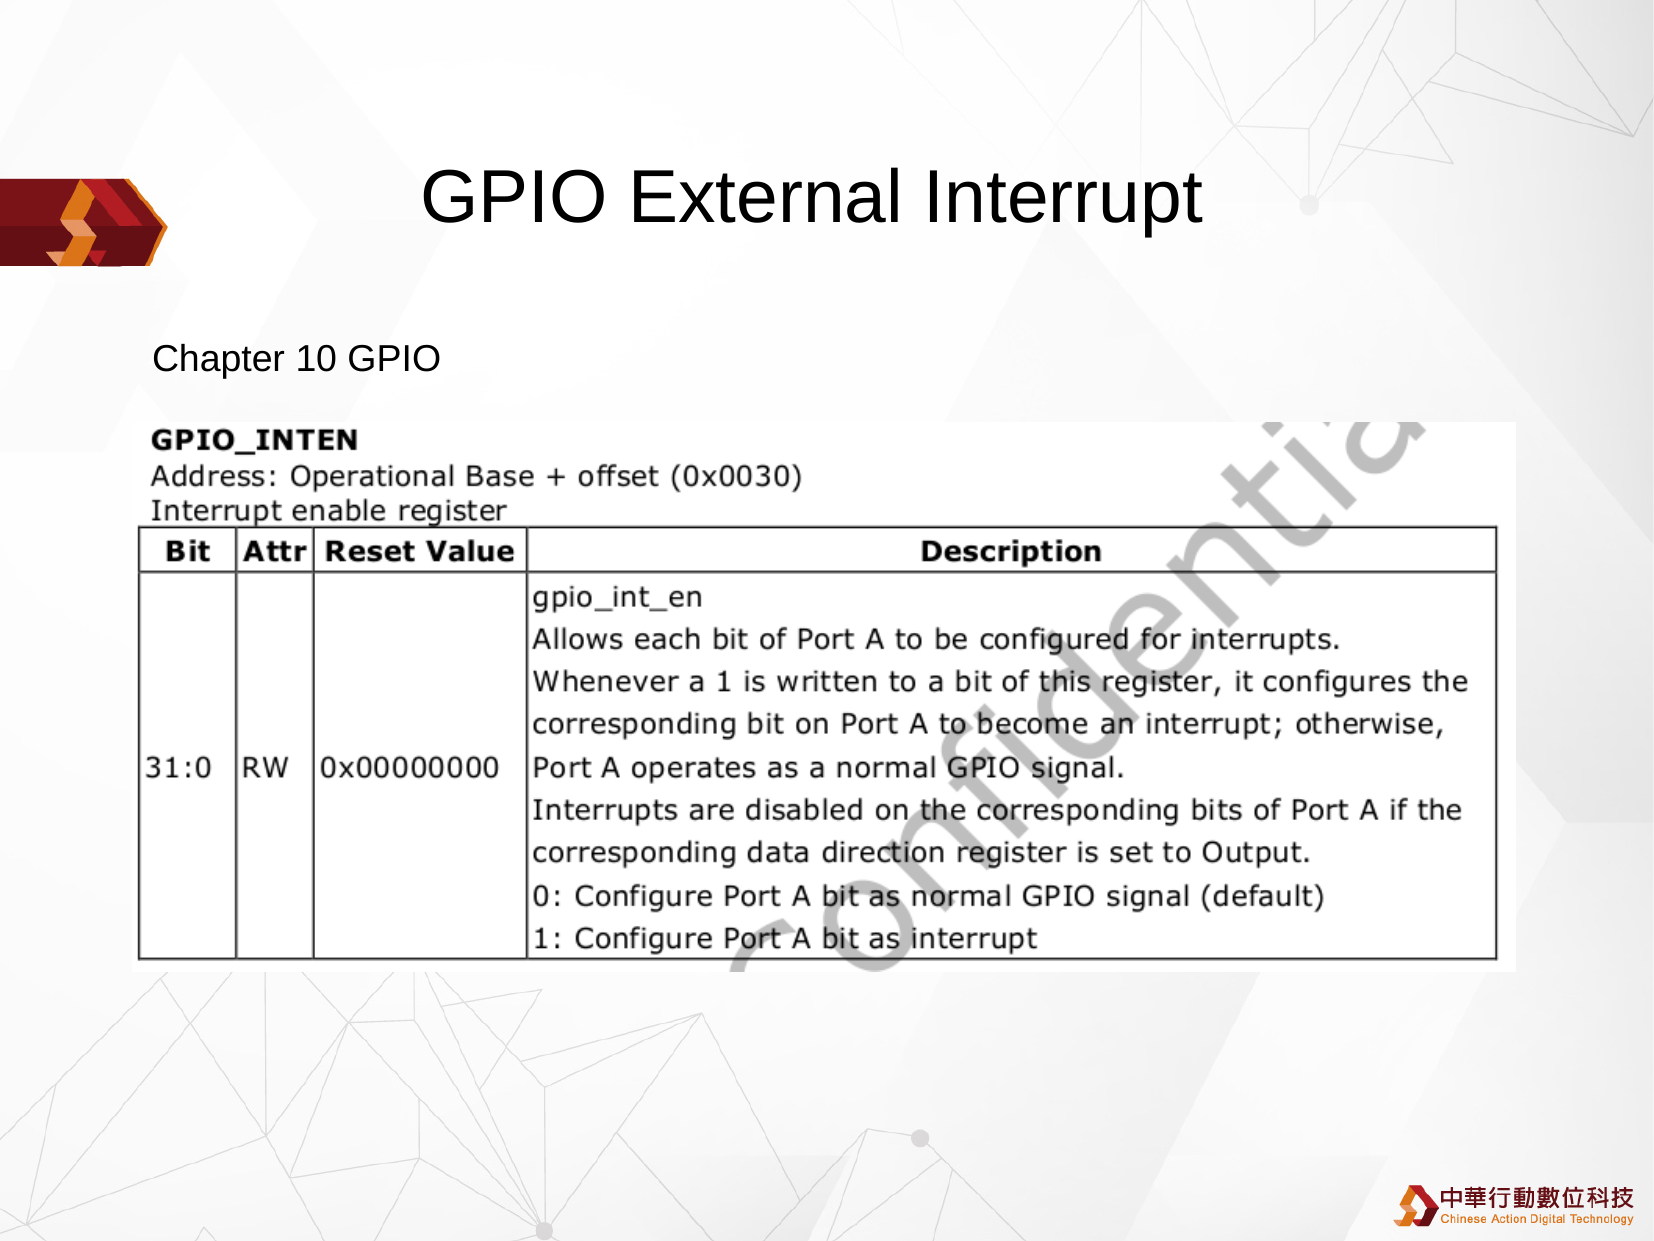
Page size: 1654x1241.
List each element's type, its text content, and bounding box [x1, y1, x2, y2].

picture [0, 0, 1654, 1241]
text_box Chapter 10 GPIO [137, 330, 457, 387]
title GPIO External Interrupt [118, 112, 1506, 281]
